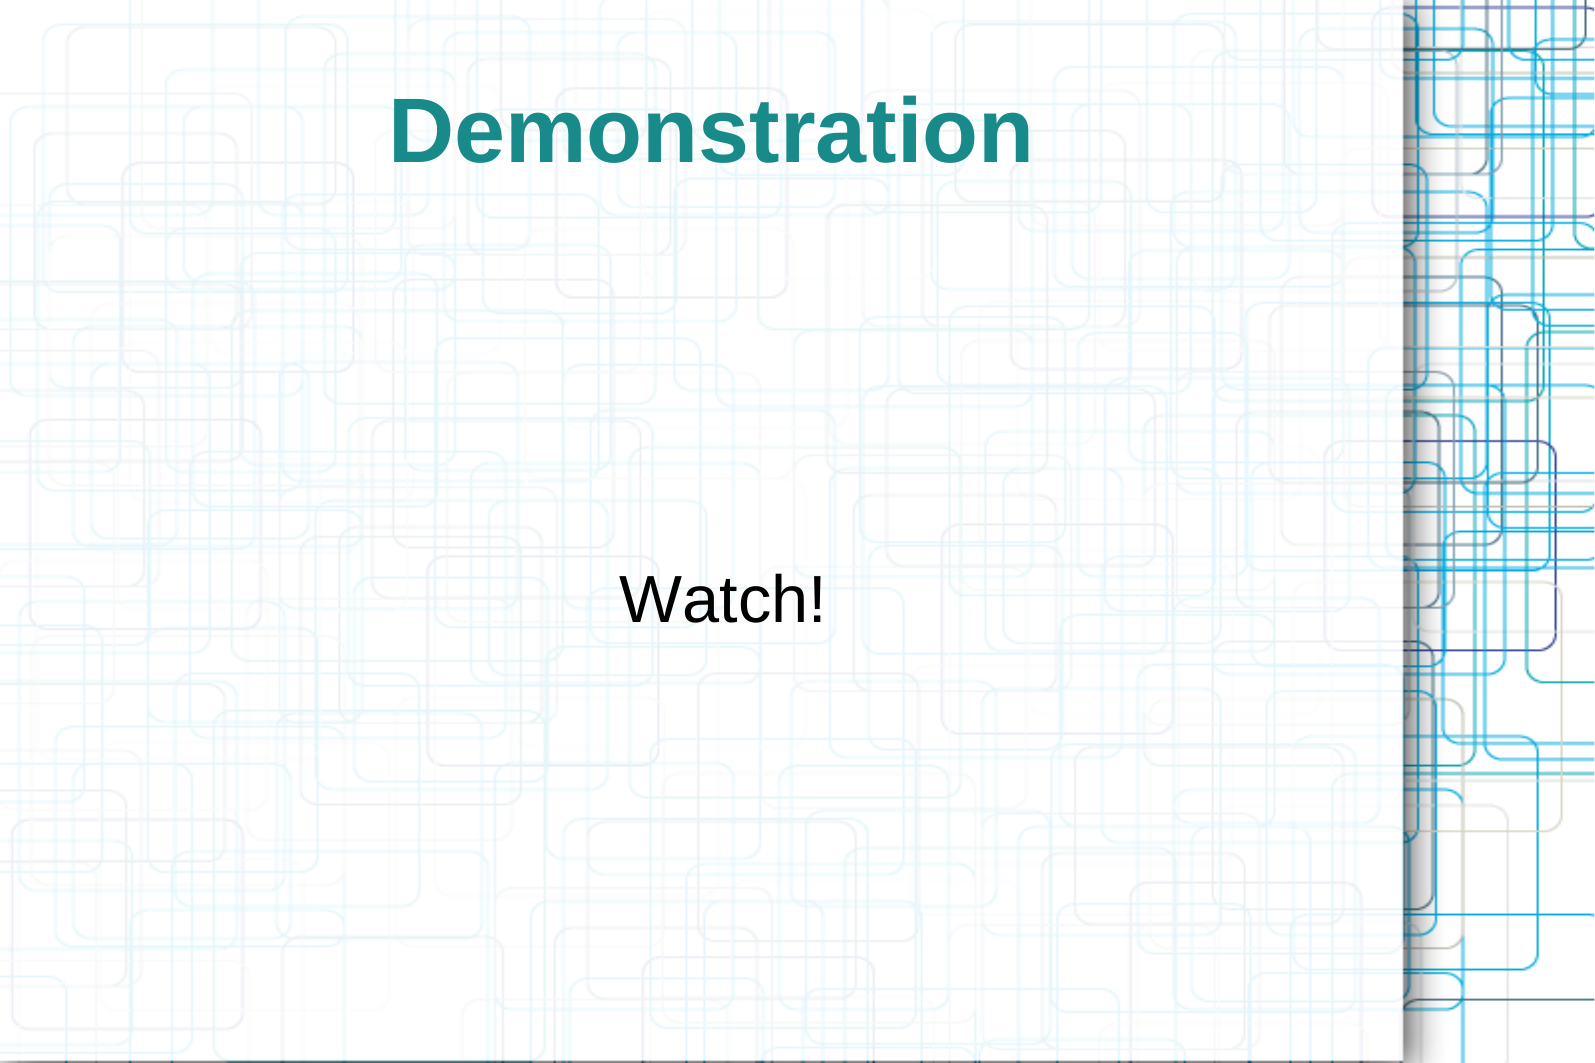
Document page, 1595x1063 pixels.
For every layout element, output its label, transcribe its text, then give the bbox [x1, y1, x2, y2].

picture [0, 0, 1595, 1063]
subtitle Watch! [79, 256, 1367, 943]
title Demonstration [56, 49, 1367, 213]
